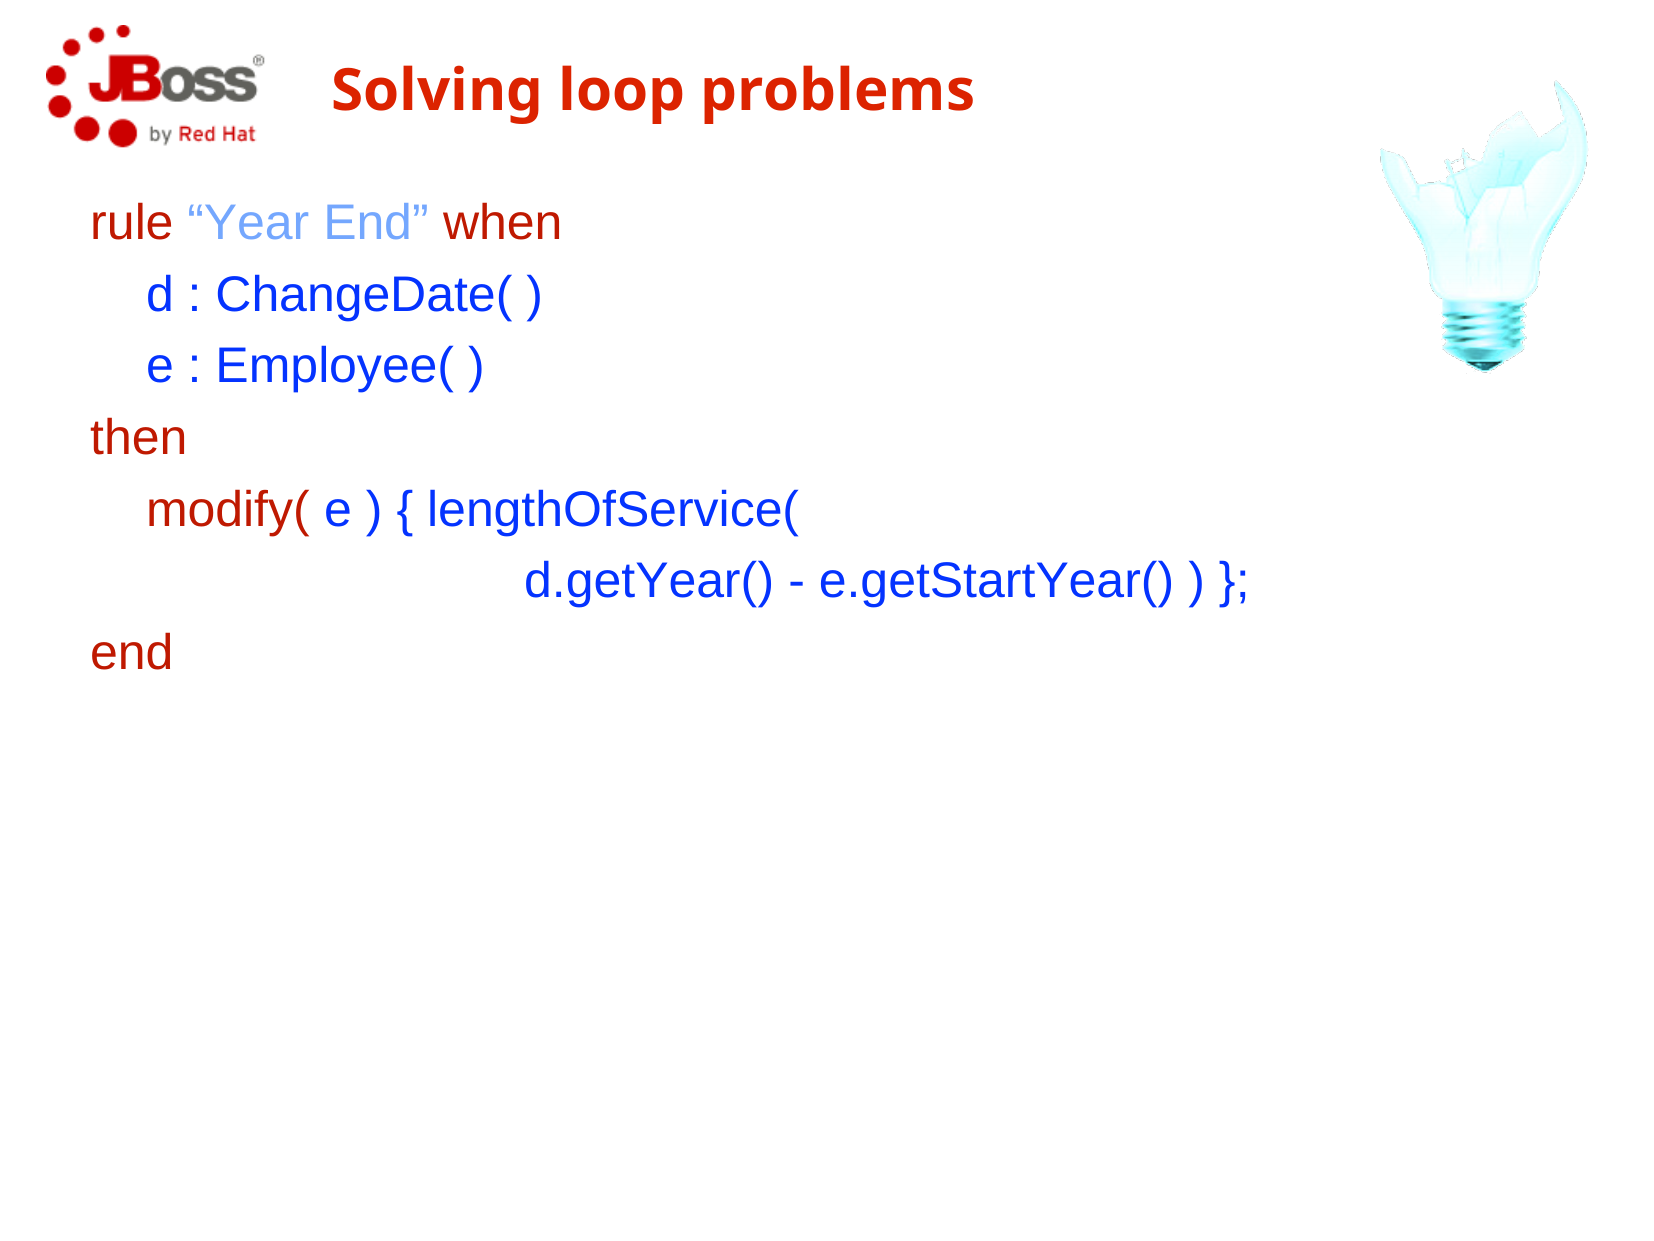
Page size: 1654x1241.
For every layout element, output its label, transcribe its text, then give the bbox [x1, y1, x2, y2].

title Solving loop problems [331, 32, 1538, 151]
list rule “Year End” when d : ChangeDate( ) e : Employee( ) then modify( e ) { lengthOfService( d.getYear() - e.getStartYear() ) }; end [75, 187, 1498, 1126]
picture [1367, 74, 1593, 375]
picture [46, 25, 266, 149]
